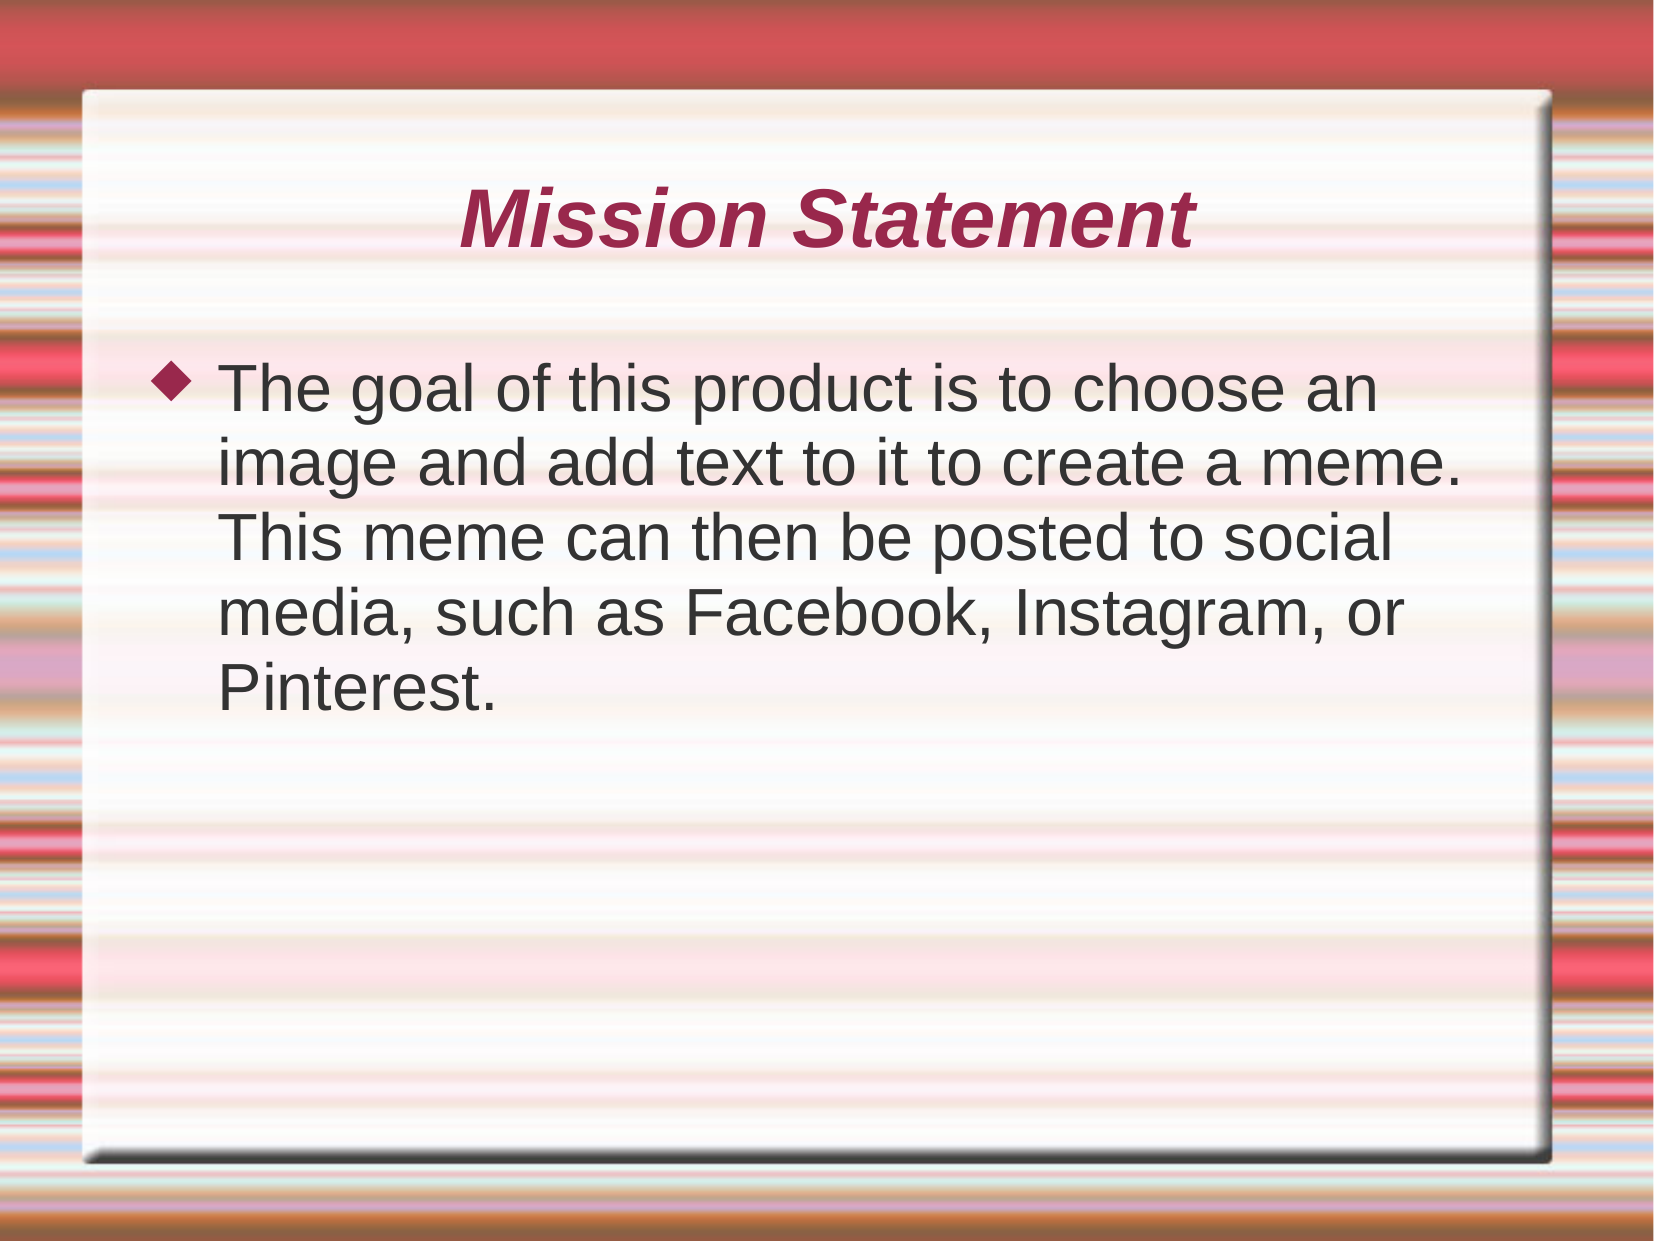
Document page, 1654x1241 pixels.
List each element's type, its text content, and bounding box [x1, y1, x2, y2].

picture [0, 0, 1654, 1241]
list The goal of this product is to choose an image and add text to it to create a meme. This meme can then be posted to social media, such as Facebook, Instagram, or Pinterest. [134, 350, 1516, 1133]
title Mission Statement [121, 114, 1534, 322]
